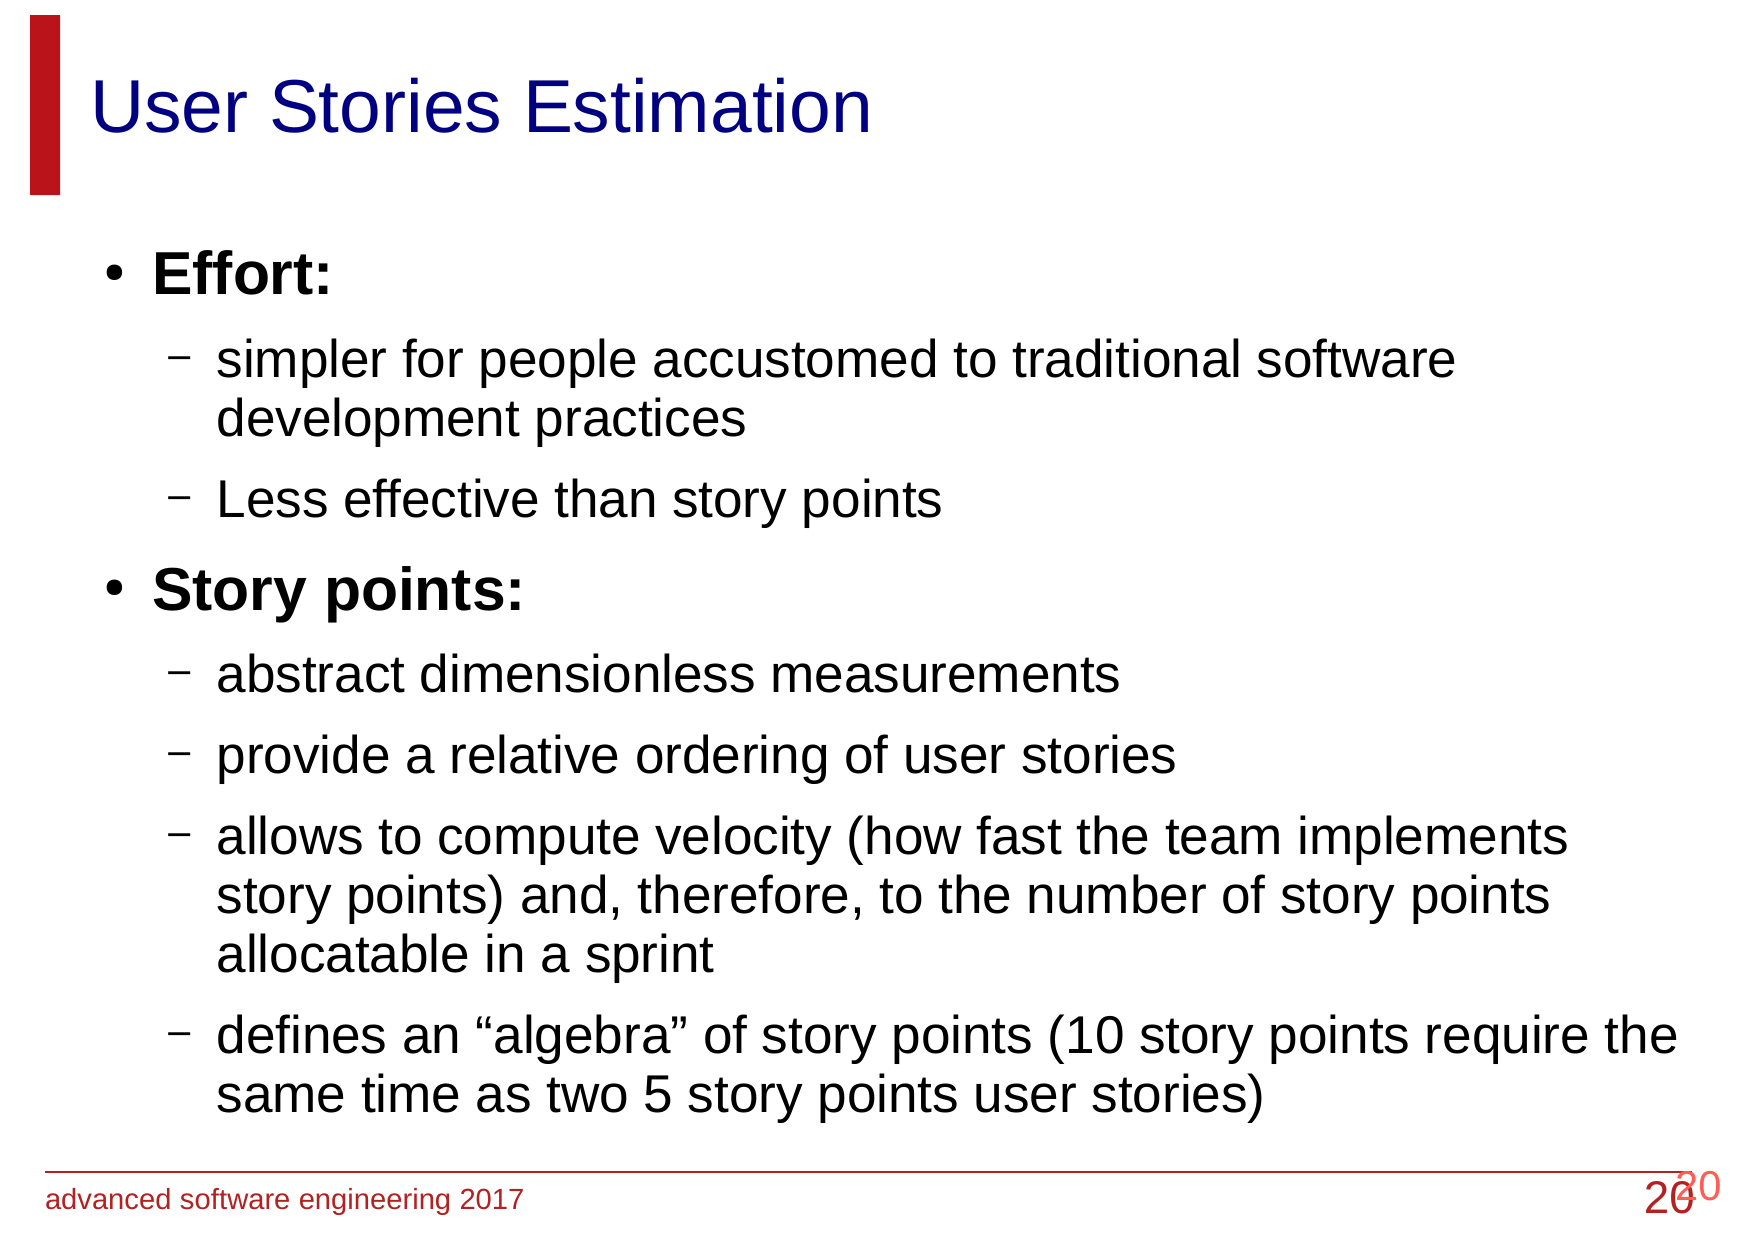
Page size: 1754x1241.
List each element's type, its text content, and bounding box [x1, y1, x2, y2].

text_box <number> [1603, 1158, 1754, 1209]
list Effort: simpler for people accustomed to traditional software development practices Less effective than story points Story points: abstract dimensionless measurements provide a relative ordering of user stories allows to compute velocity (how fast the team implements story points) and, therefore, to the number of story points allocatable in a sprint defines an “algebra” of story points (10 story points require the same time as two 5 story points user stories) [87, 240, 1696, 1130]
title User Stories Estimation [90, 17, 1696, 196]
